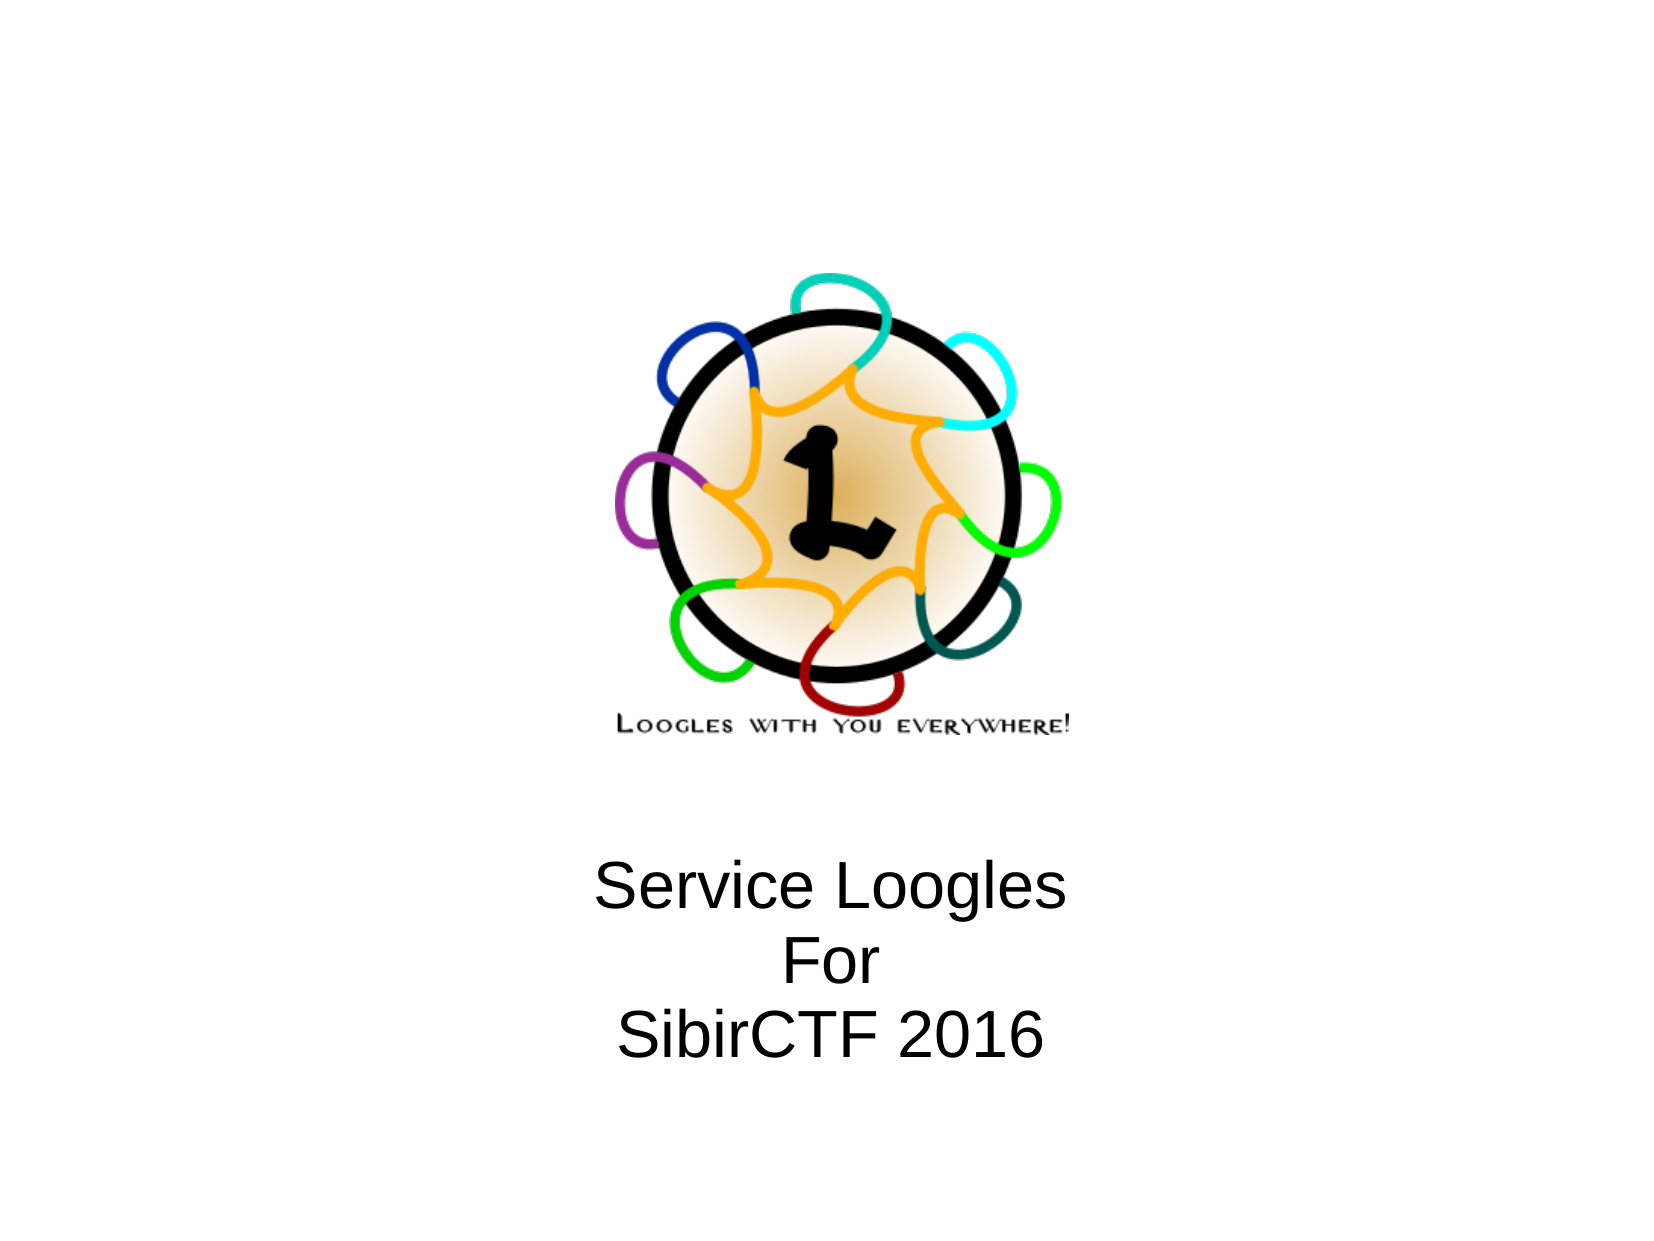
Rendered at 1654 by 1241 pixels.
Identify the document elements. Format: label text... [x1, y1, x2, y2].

picture [615, 273, 1069, 736]
subtitle Service Loogles For SibirCTF 2016 [86, 825, 1576, 1096]
